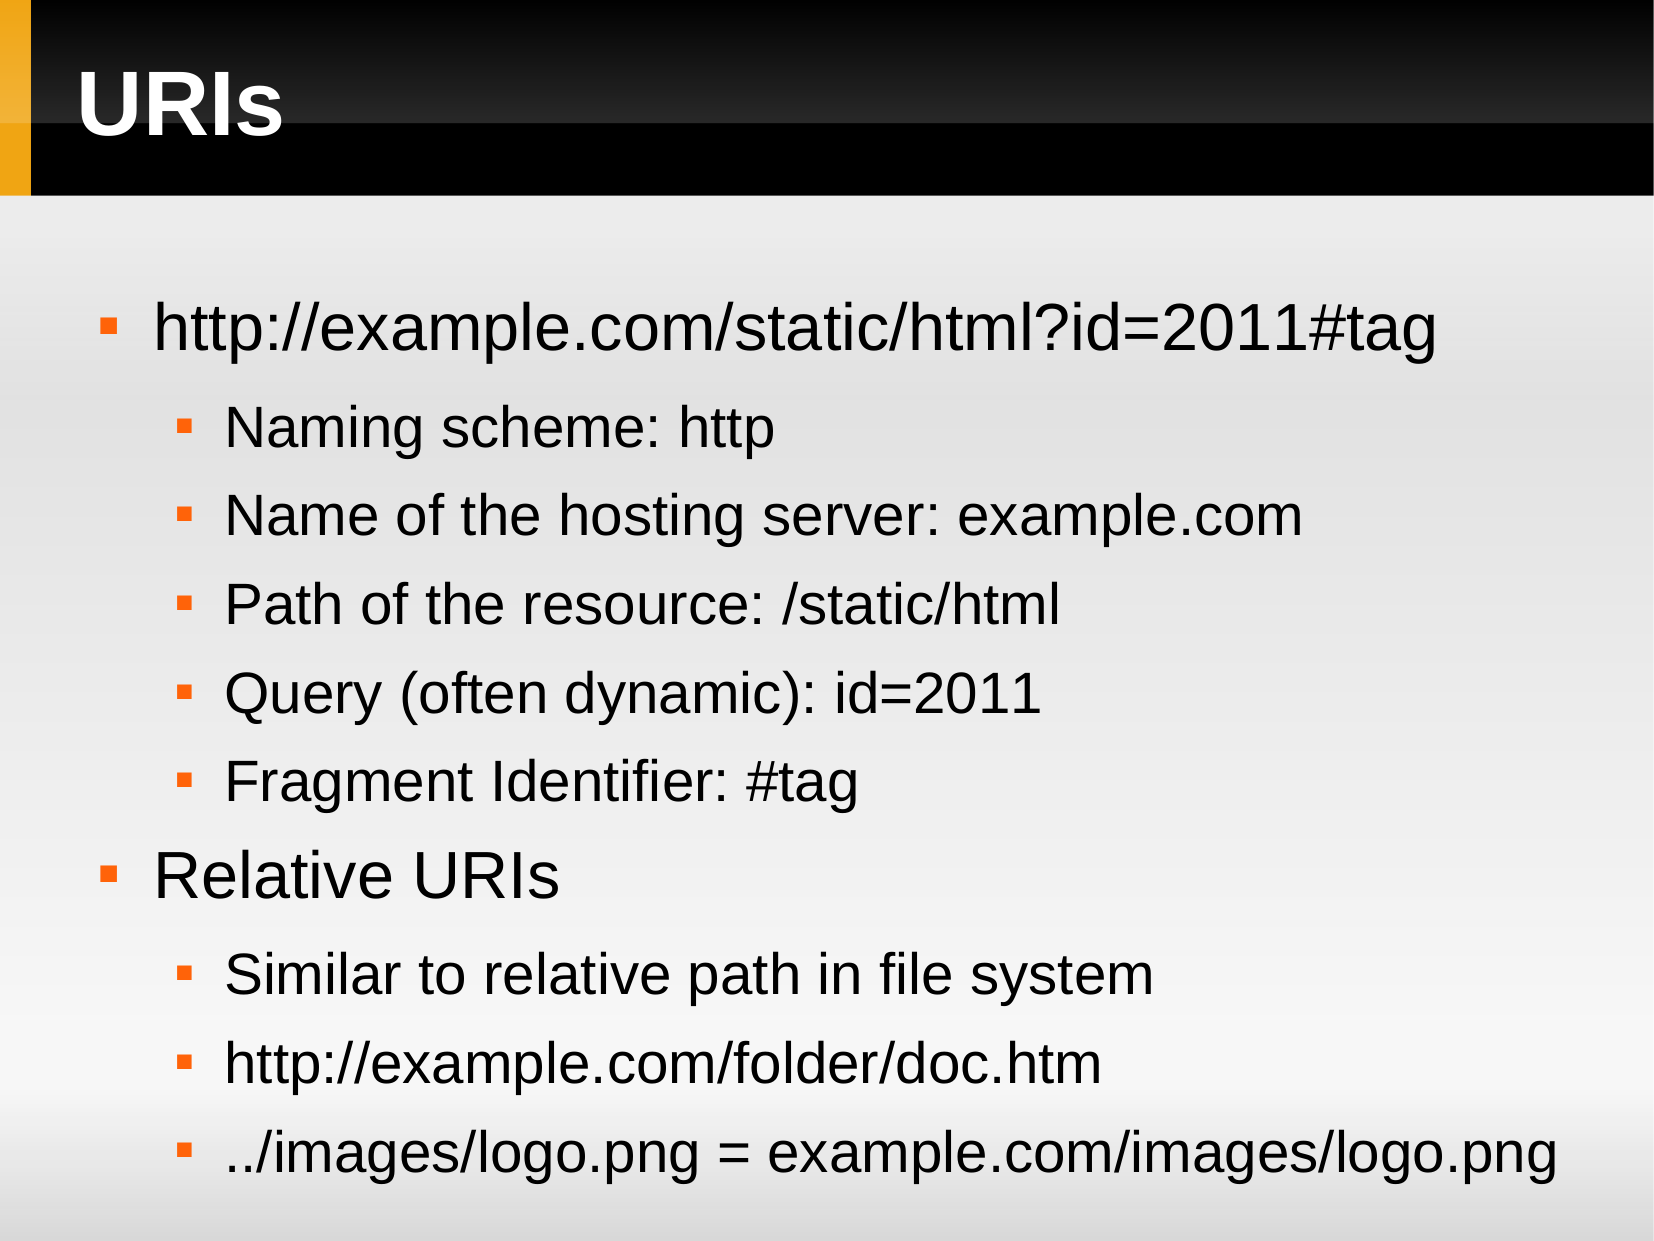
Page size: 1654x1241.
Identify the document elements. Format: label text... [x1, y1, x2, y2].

list http://example.com/static/html?id=2011#tag Naming scheme: http Name of the hosting server: example.com Path of the resource: /static/html Query (often dynamic): id=2011 Fragment Identifier: #tag Relative URIs Similar to relative path in file system http://example.com/folder/doc.htm ../images/logo.png = example.com/images/logo.png [82, 290, 1571, 1185]
picture [0, 0, 1654, 1241]
title URIs [76, 0, 1565, 208]
